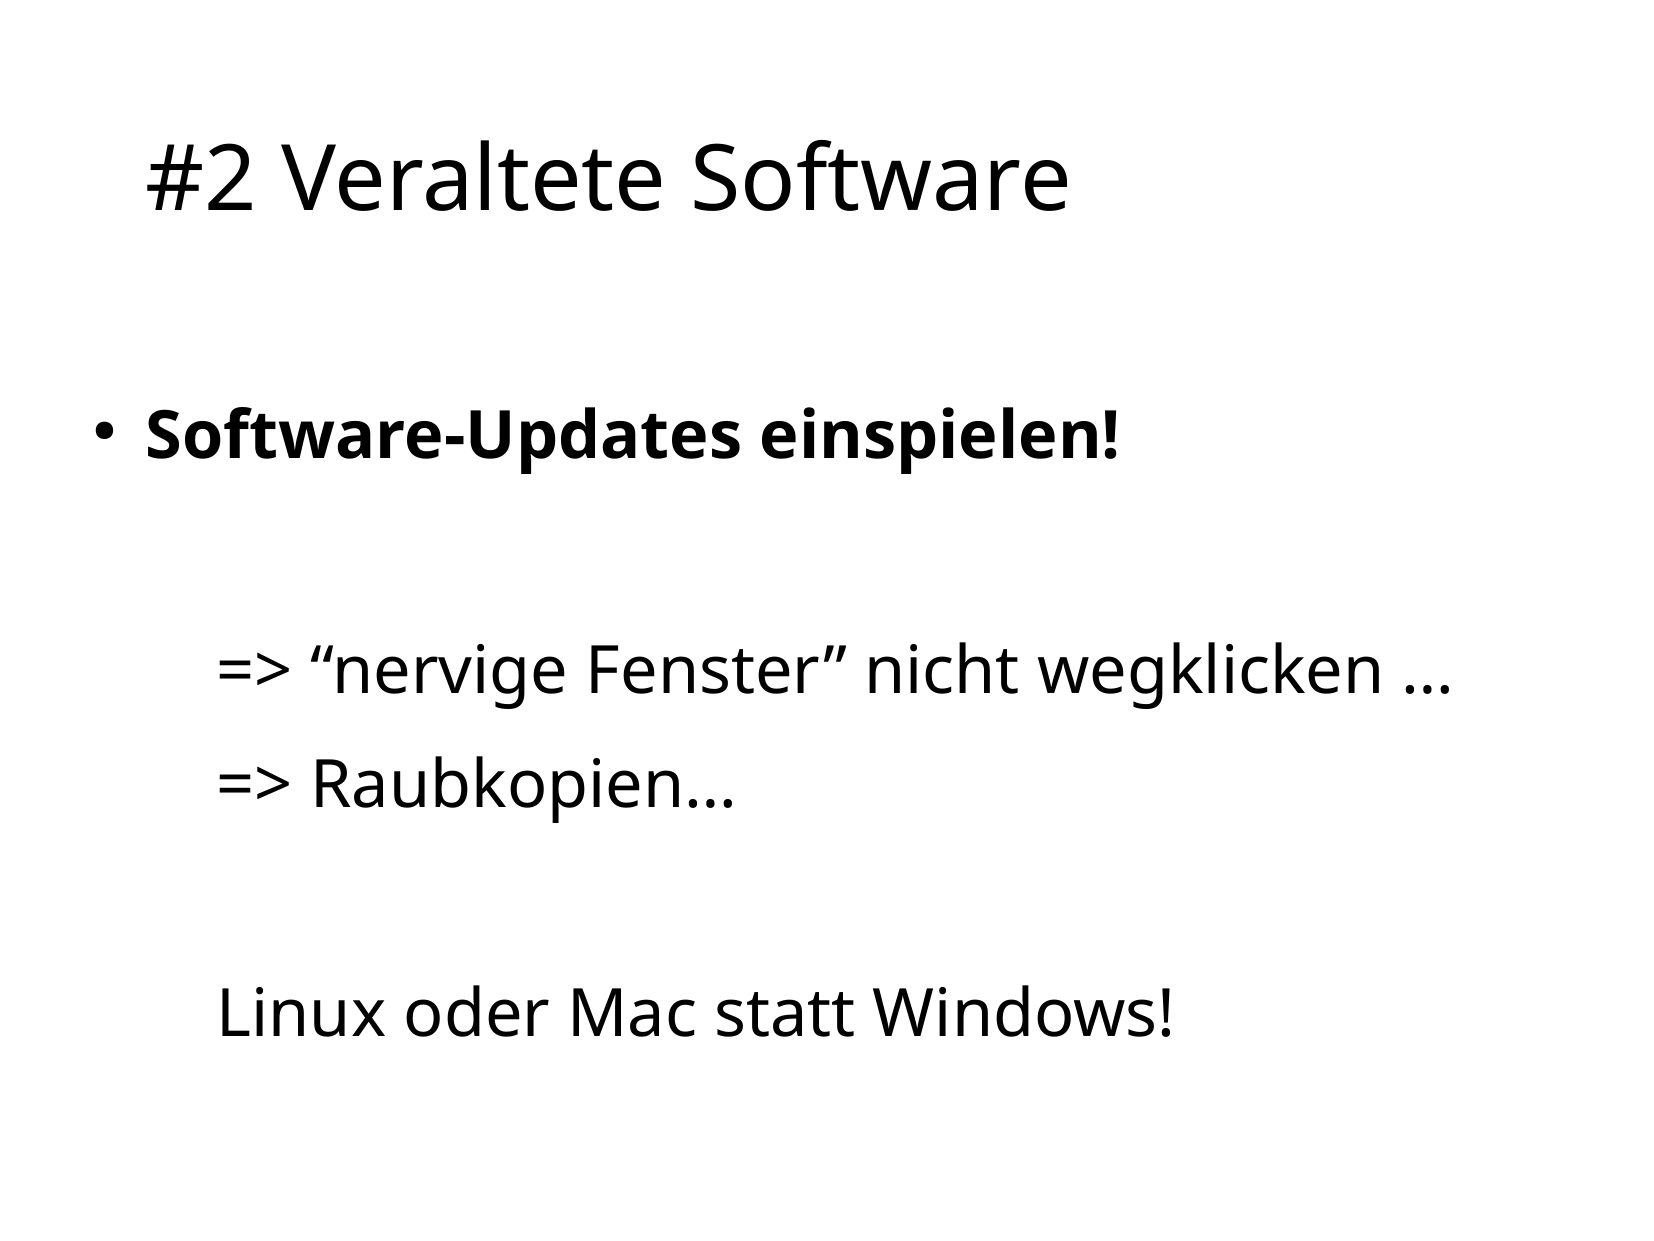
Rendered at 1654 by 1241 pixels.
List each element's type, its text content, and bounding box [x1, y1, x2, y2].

list #2 Veraltete Software Software-Updates einspielen! => “nervige Fenster” nicht wegklicken … => Raubkopien… Linux oder Mac statt Windows! [75, 112, 1568, 1182]
